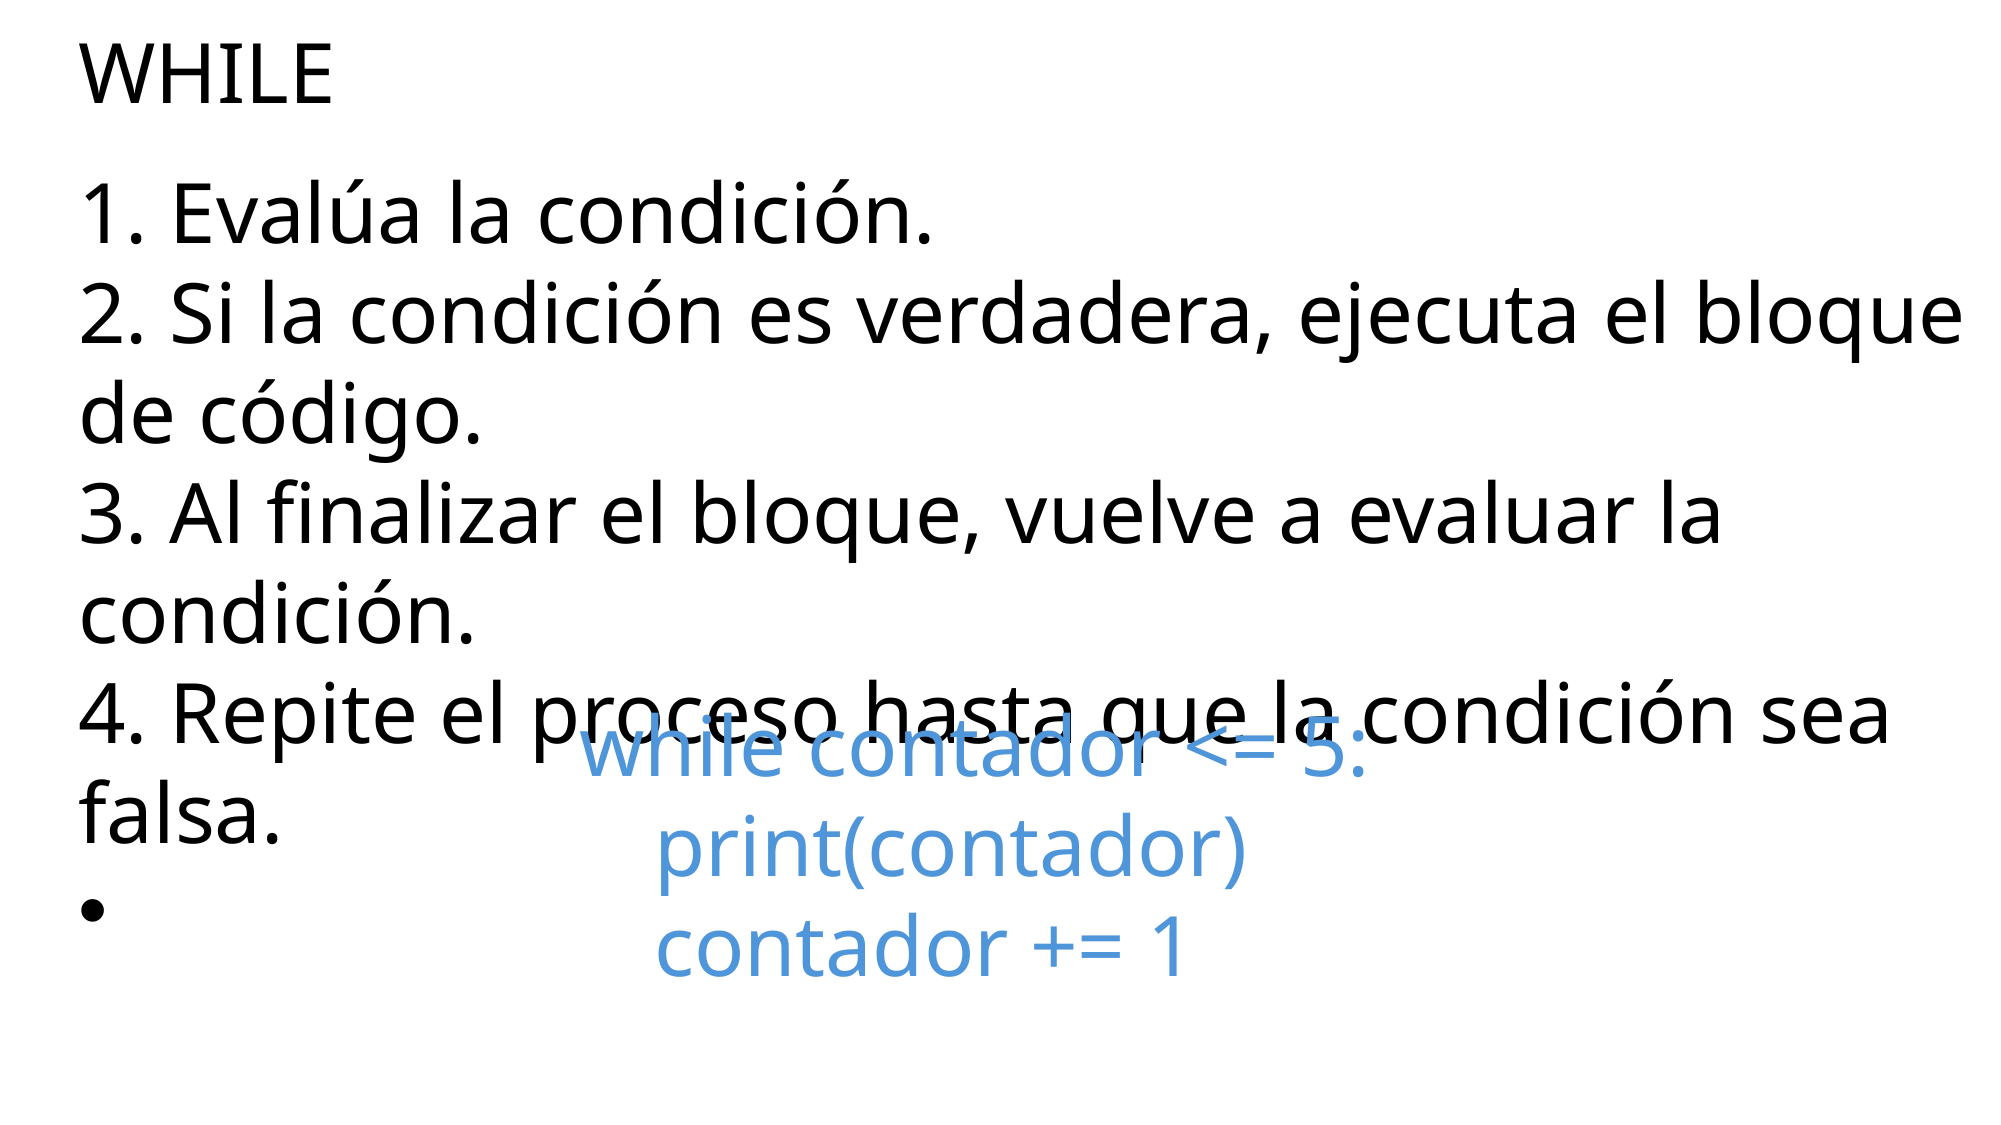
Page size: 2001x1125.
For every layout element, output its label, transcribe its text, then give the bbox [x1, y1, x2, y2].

text_box Evalúa la condición. Si la condición es verdadera, ejecuta el bloque de código. Al finalizar el bloque, vuelve a evaluar la condición. Repite el proceso hasta que la condición sea falsa. [63, 152, 2000, 774]
text_box while contador <= 5: print(contador) contador += 1 [564, 685, 1716, 1004]
text_box WHILE [63, 13, 339, 130]
